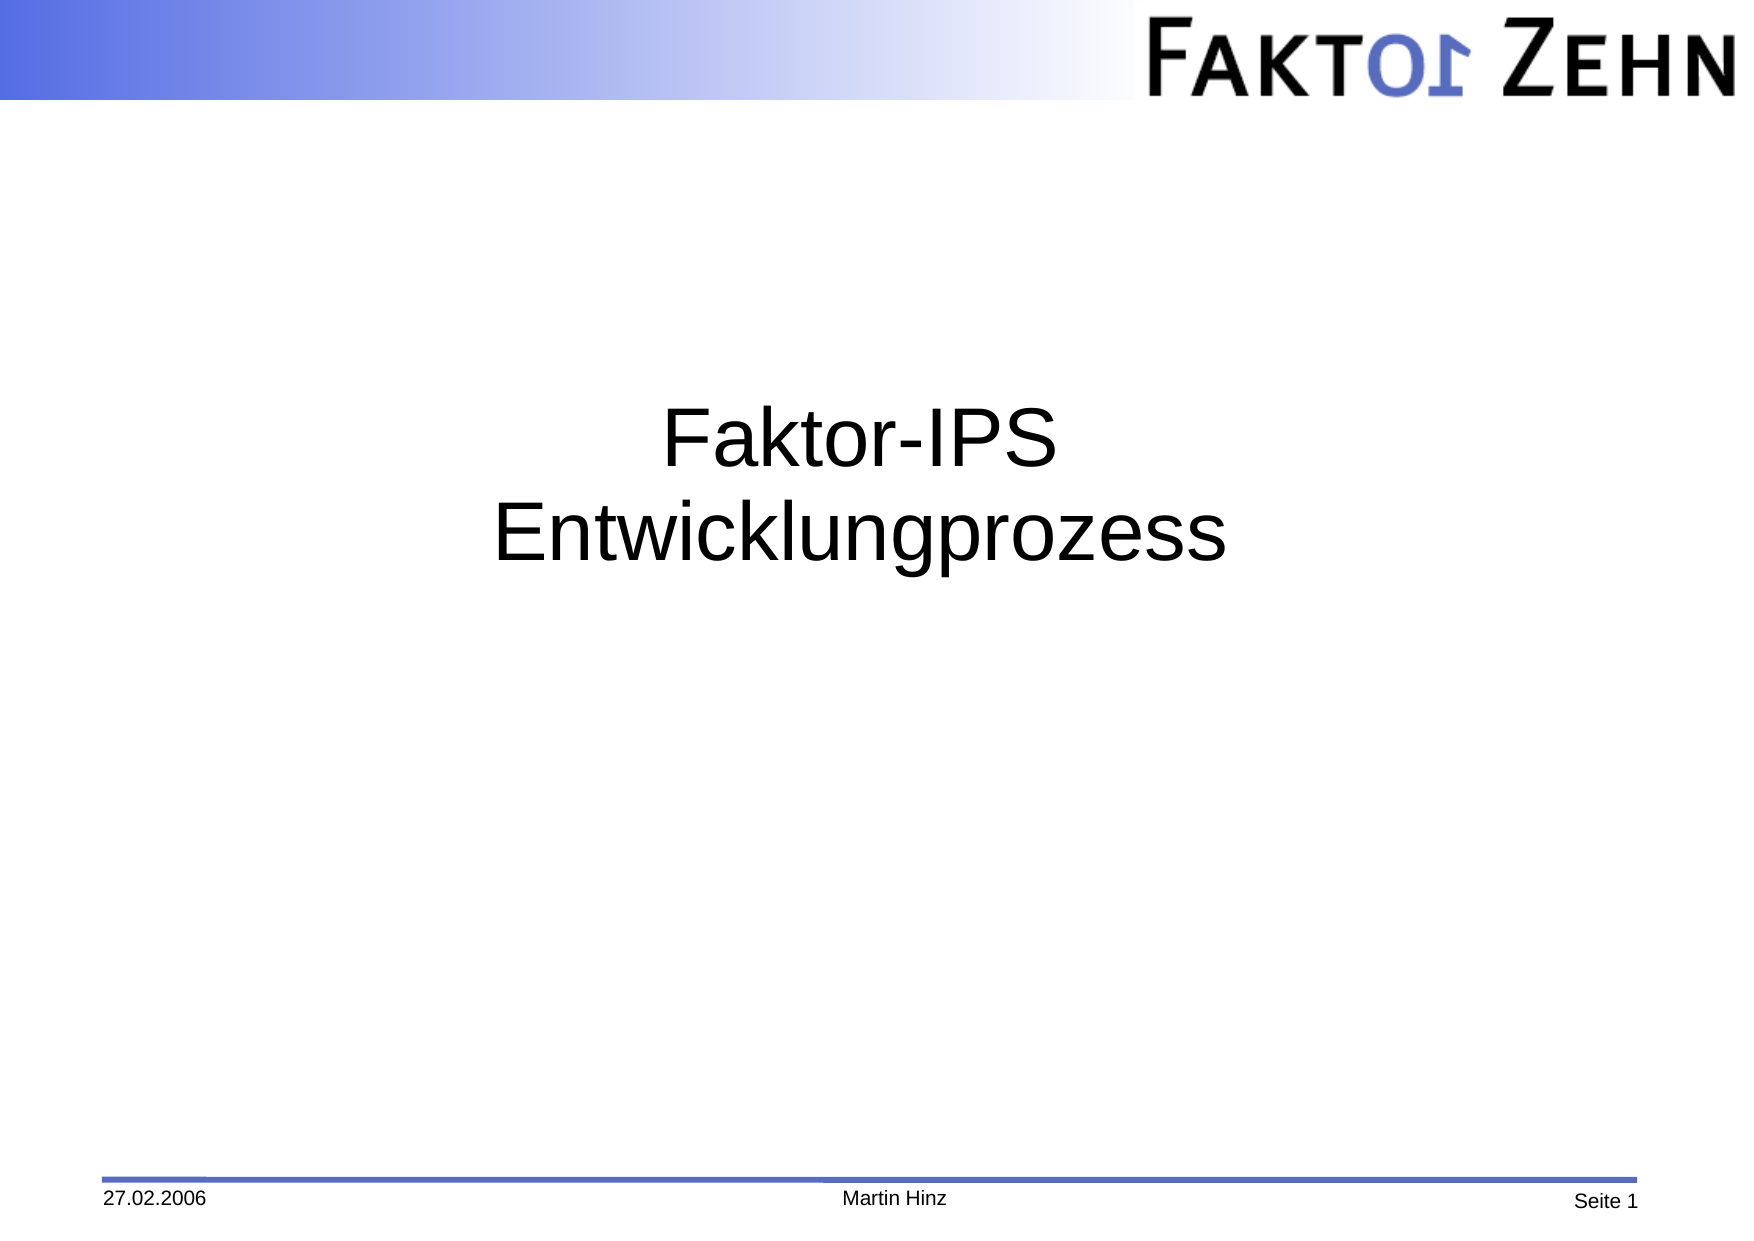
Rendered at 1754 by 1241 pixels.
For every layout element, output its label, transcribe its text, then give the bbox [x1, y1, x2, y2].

title Faktor-IPS Entwicklungprozess [162, 391, 1559, 671]
picture [1133, 2, 1749, 105]
